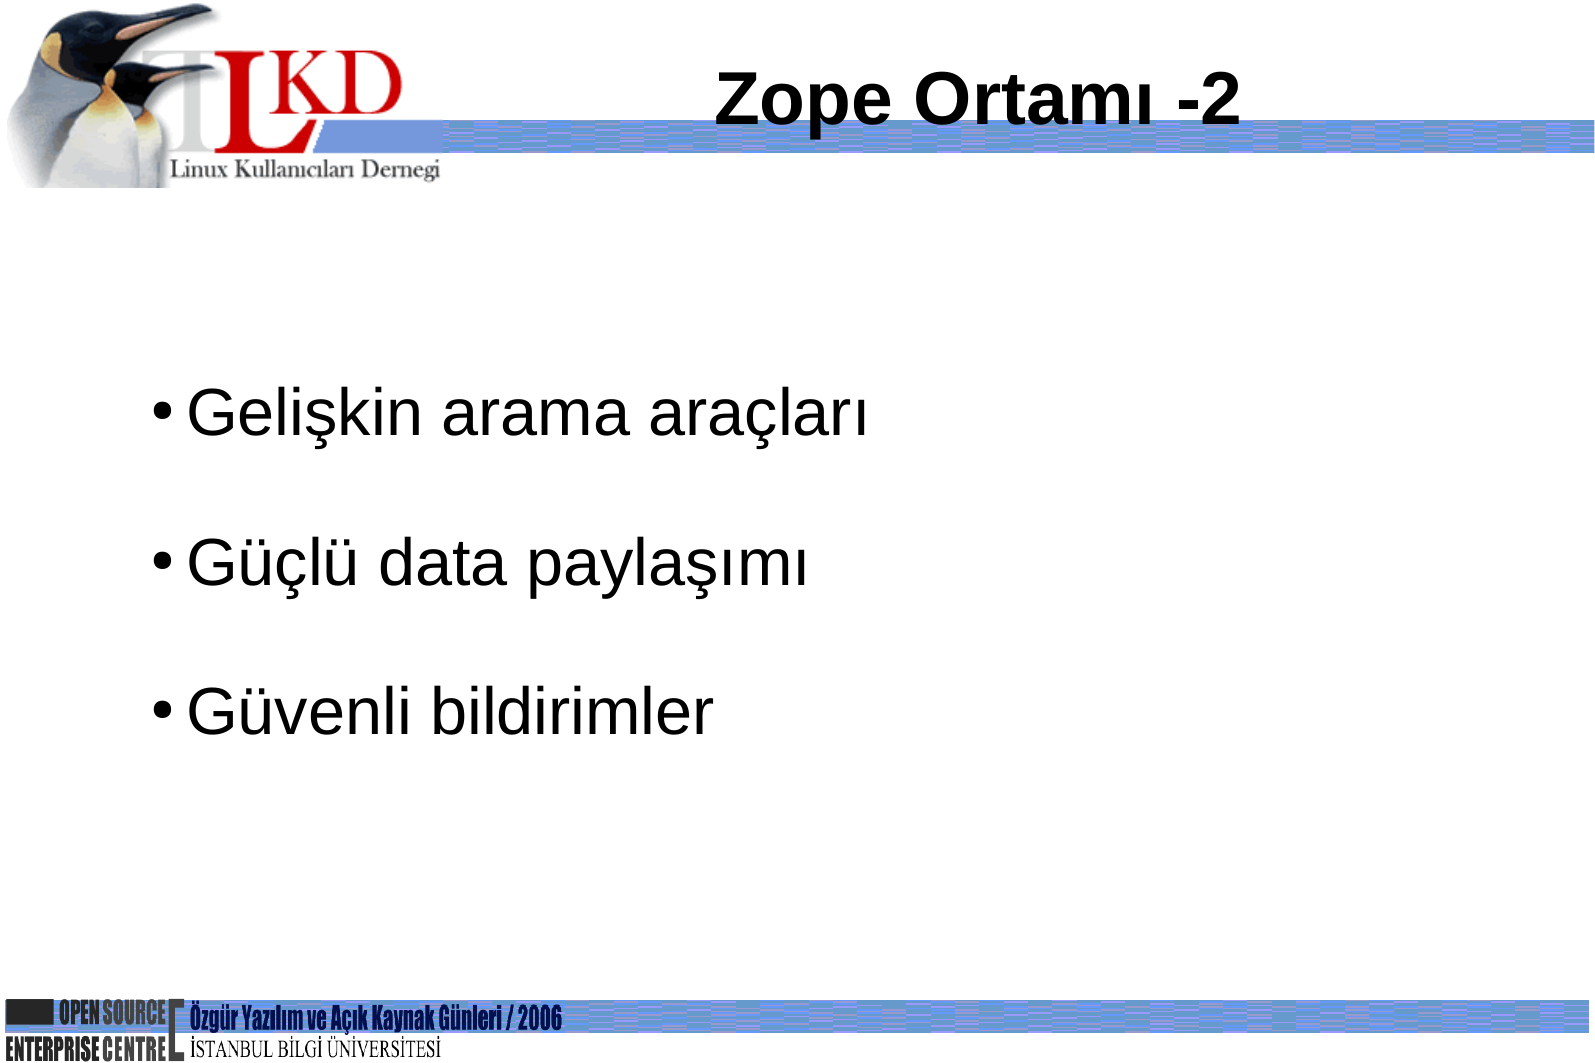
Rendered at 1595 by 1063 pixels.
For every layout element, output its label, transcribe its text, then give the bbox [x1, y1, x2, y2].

subtitle Gelişkin arama araçları Güçlü data paylaşımı Güvenli bildirimler [79, 256, 1515, 943]
title Zope Ortamı -2 [442, 49, 1515, 148]
picture [0, 879, 1589, 1063]
picture [7, 0, 1595, 188]
